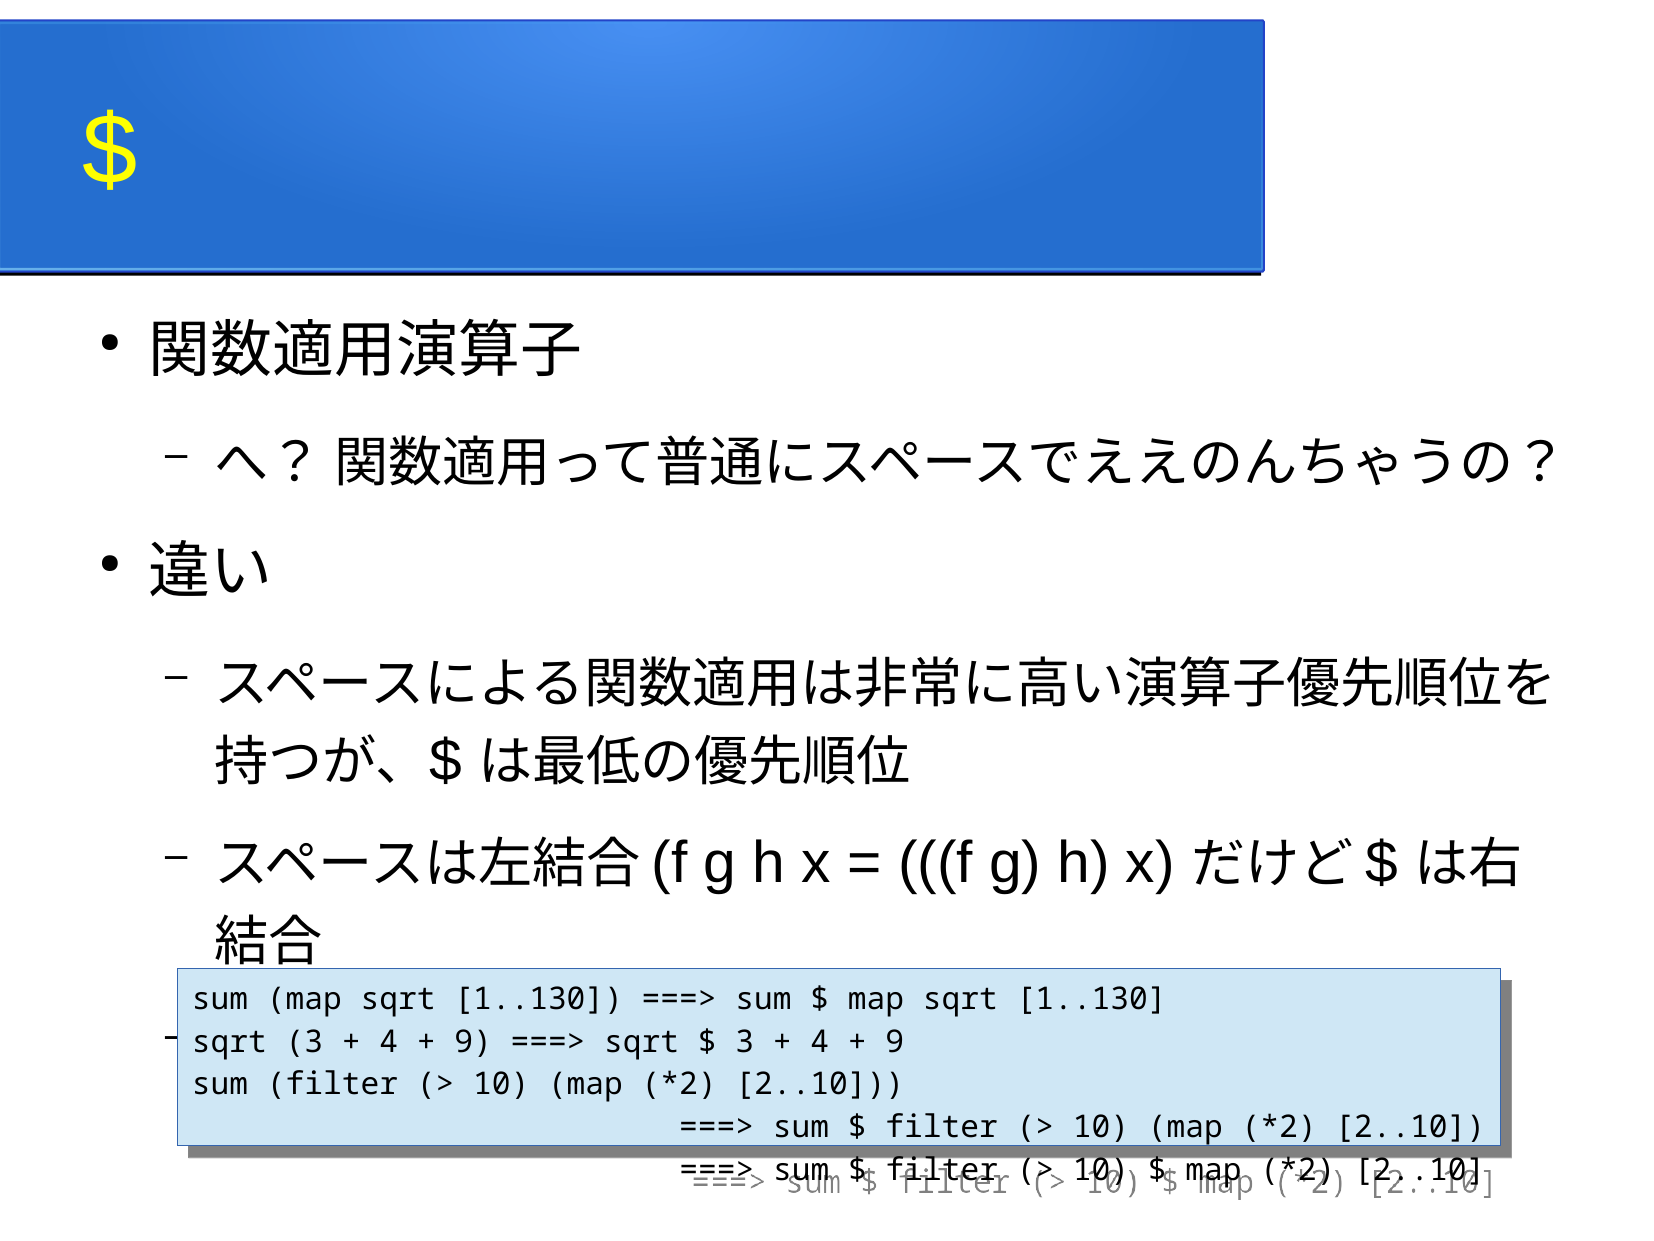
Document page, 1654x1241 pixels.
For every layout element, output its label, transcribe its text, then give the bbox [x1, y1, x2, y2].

list 関数適用演算子 へ？ 関数適用って普通にスペースでええのんちゃうの？ 違い スペースによる関数適用は非常に高い演算子優先順位を持つが、$ は最低の優先順位 スペースは左結合 (f g h x = (((f g) h) x) だけど $ は右結合 括弧の節約になるよ！ [82, 299, 1571, 1099]
text_box sum (map sqrt [1..130]) ===> sum $ map sqrt [1..130] sqrt (3 + 4 + 9) ===> sqrt $ 3 + 4 + 9 sum (filter (> 10) (map (*2) [2..10])) ===> sum $ filter (> 10) (map (*2) [2..10]) ===> sum $ filter (> 10) $ map (*2) [2..10] [177, 968, 1501, 1146]
title $ [82, 47, 1235, 252]
